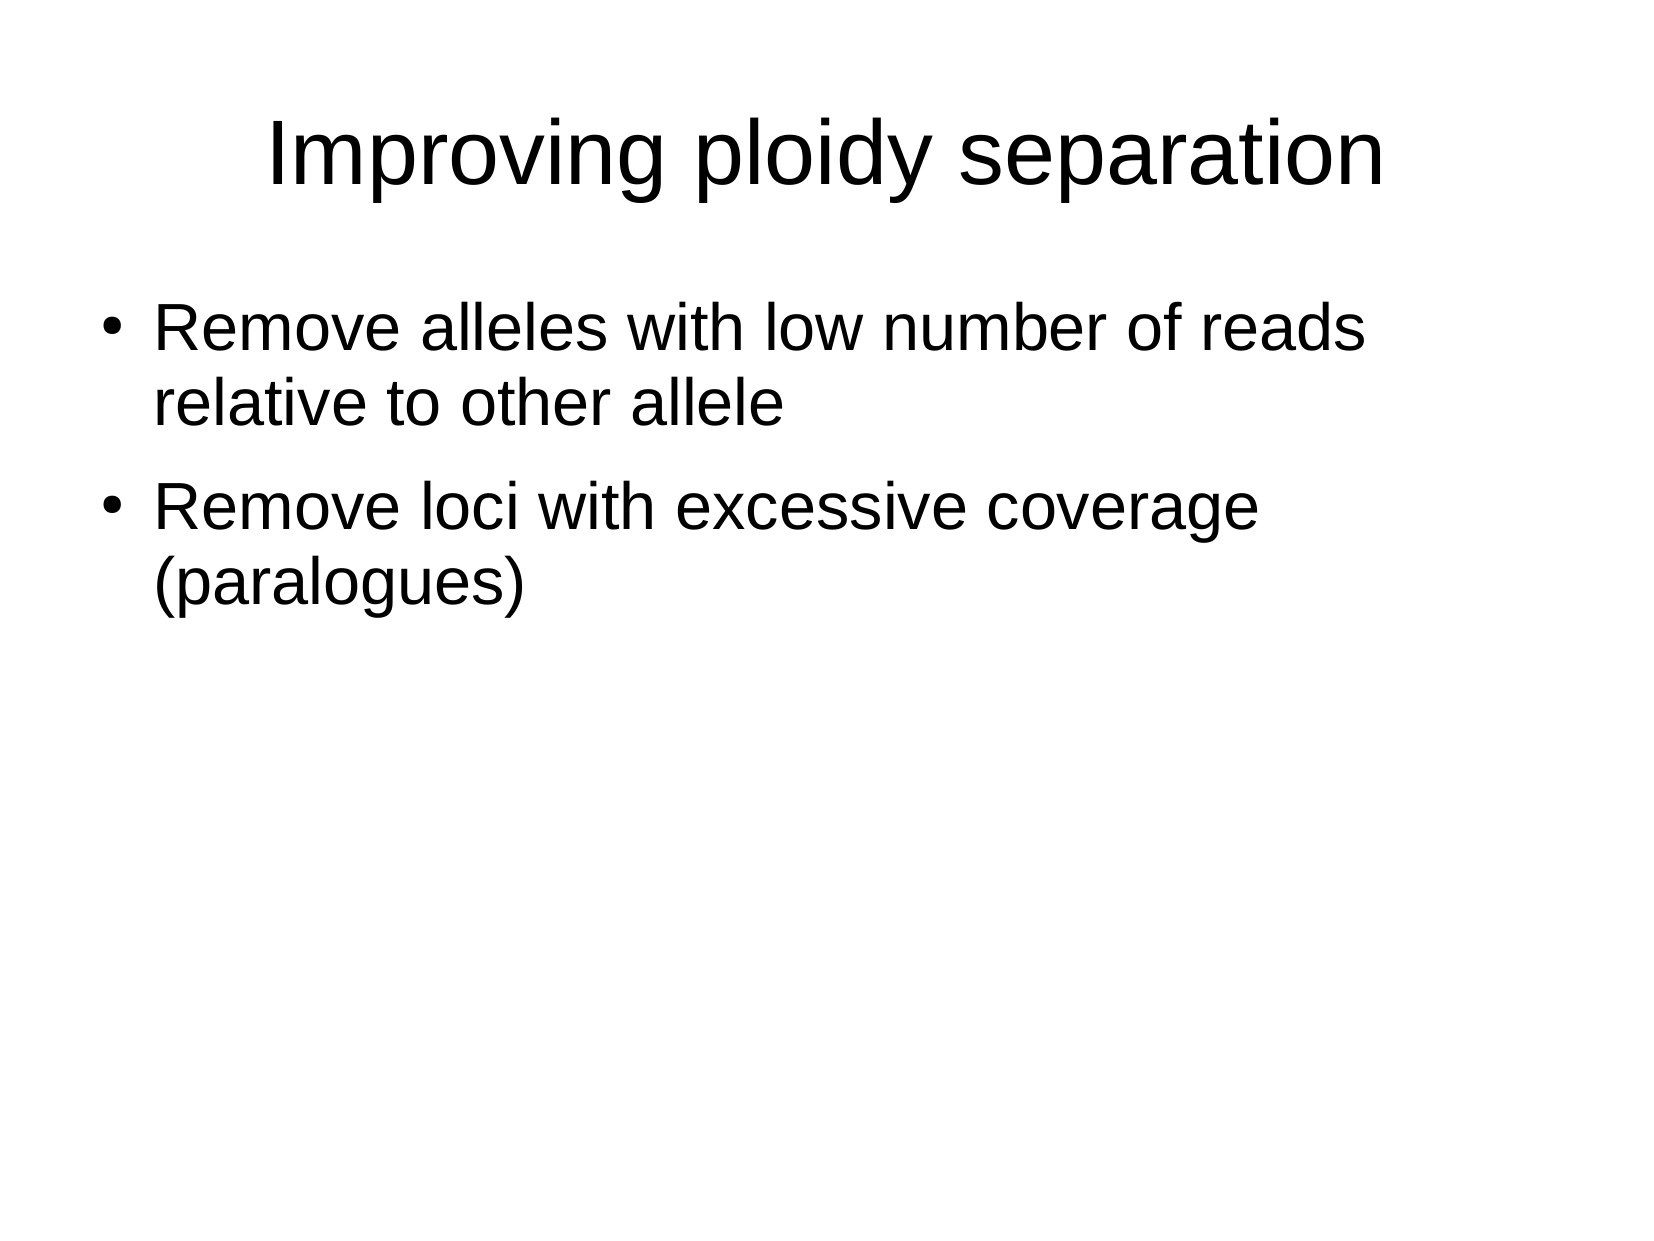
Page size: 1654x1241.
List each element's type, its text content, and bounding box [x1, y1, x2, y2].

list Remove alleles with low number of reads relative to other allele Remove loci with excessive coverage (paralogues) [82, 290, 1571, 1010]
title Improving ploidy separation [82, 49, 1571, 257]
